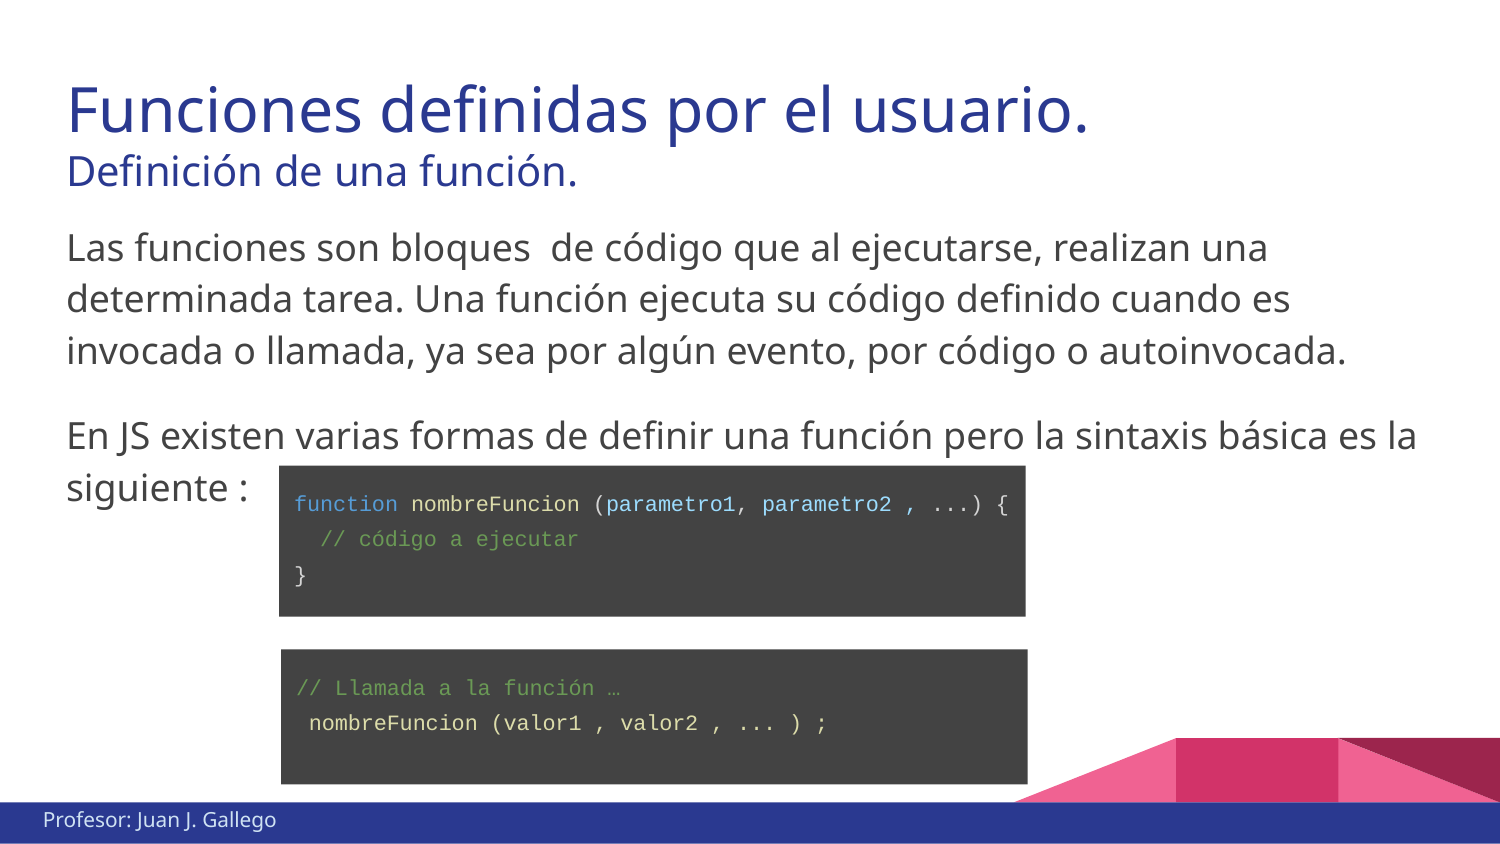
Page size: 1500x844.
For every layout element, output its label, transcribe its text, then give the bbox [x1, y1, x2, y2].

title Definición de una función. [51, 129, 1449, 230]
title Funciones definidas por el usuario. [51, 54, 1449, 129]
list Las funciones son bloques de código que al ejecutarse, realizan una determinada tarea. Una función ejecuta su código definido cuando es invocada o llamada, ya sea por algún evento, por código o autoinvocada. En JS existen varias formas de definir una función pero la sintaxis básica es la siguiente : [51, 230, 1449, 750]
text_box function nombreFuncion (parametro1, parametro2 , ...) { // código a ejecutar } [279, 465, 1026, 617]
text_box // Llamada a la función … nombreFuncion (valor1 , valor2 , ... ) ; [281, 649, 1028, 785]
